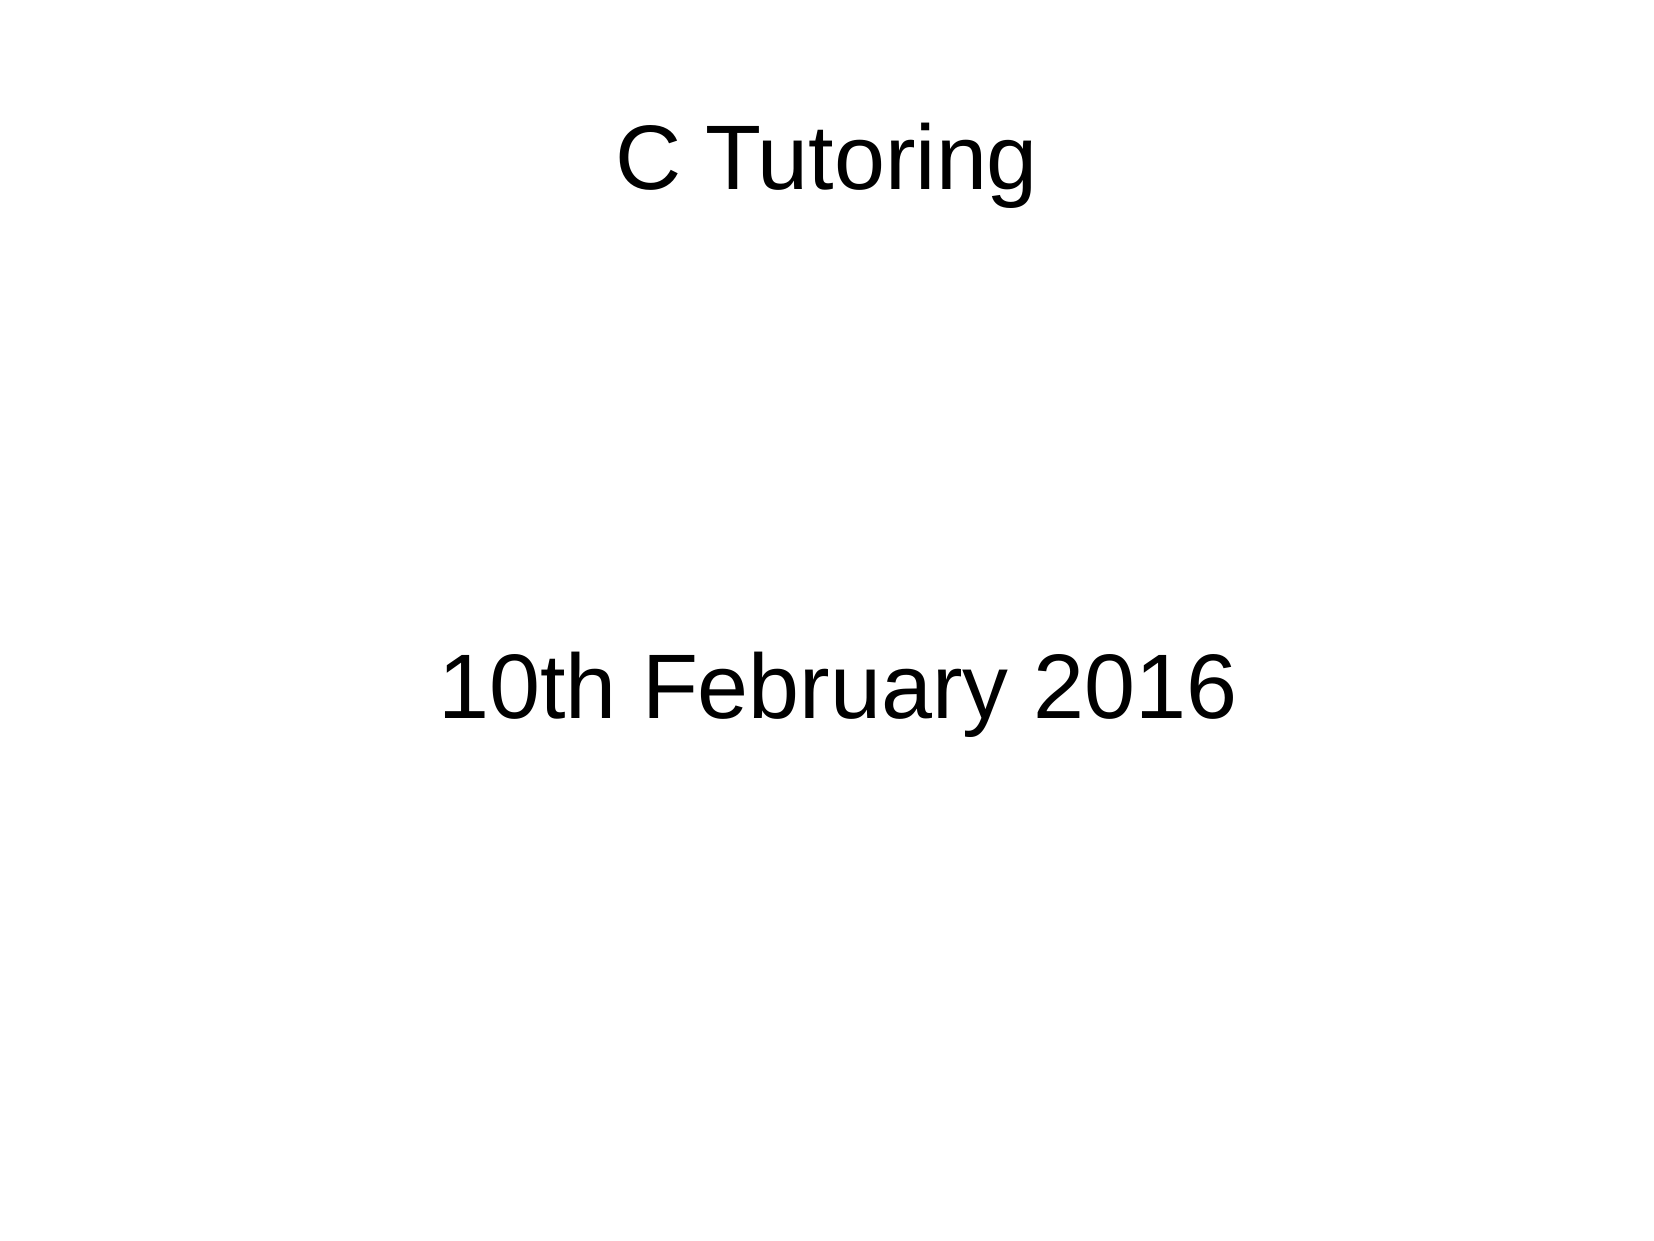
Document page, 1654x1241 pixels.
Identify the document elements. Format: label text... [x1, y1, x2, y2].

subtitle 10th February 2016 [94, 253, 1583, 1111]
title C Tutoring [82, 49, 1571, 257]
